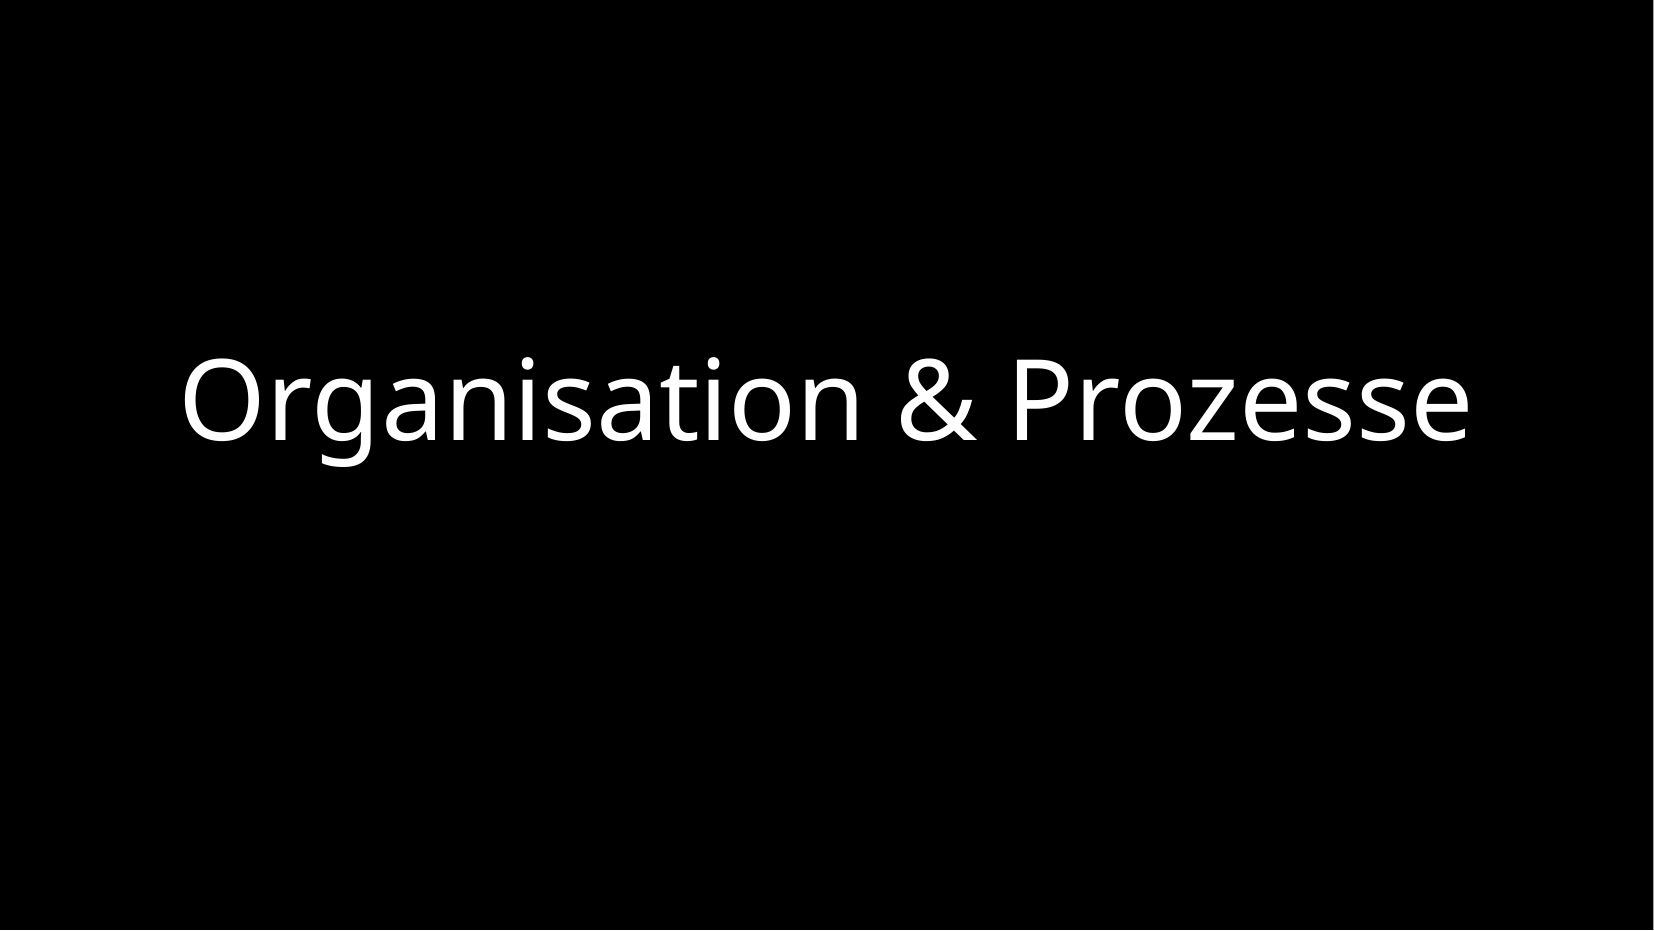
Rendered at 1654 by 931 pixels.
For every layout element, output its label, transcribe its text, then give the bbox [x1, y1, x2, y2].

subtitle Organisation & Prozesse [82, 37, 1571, 757]
